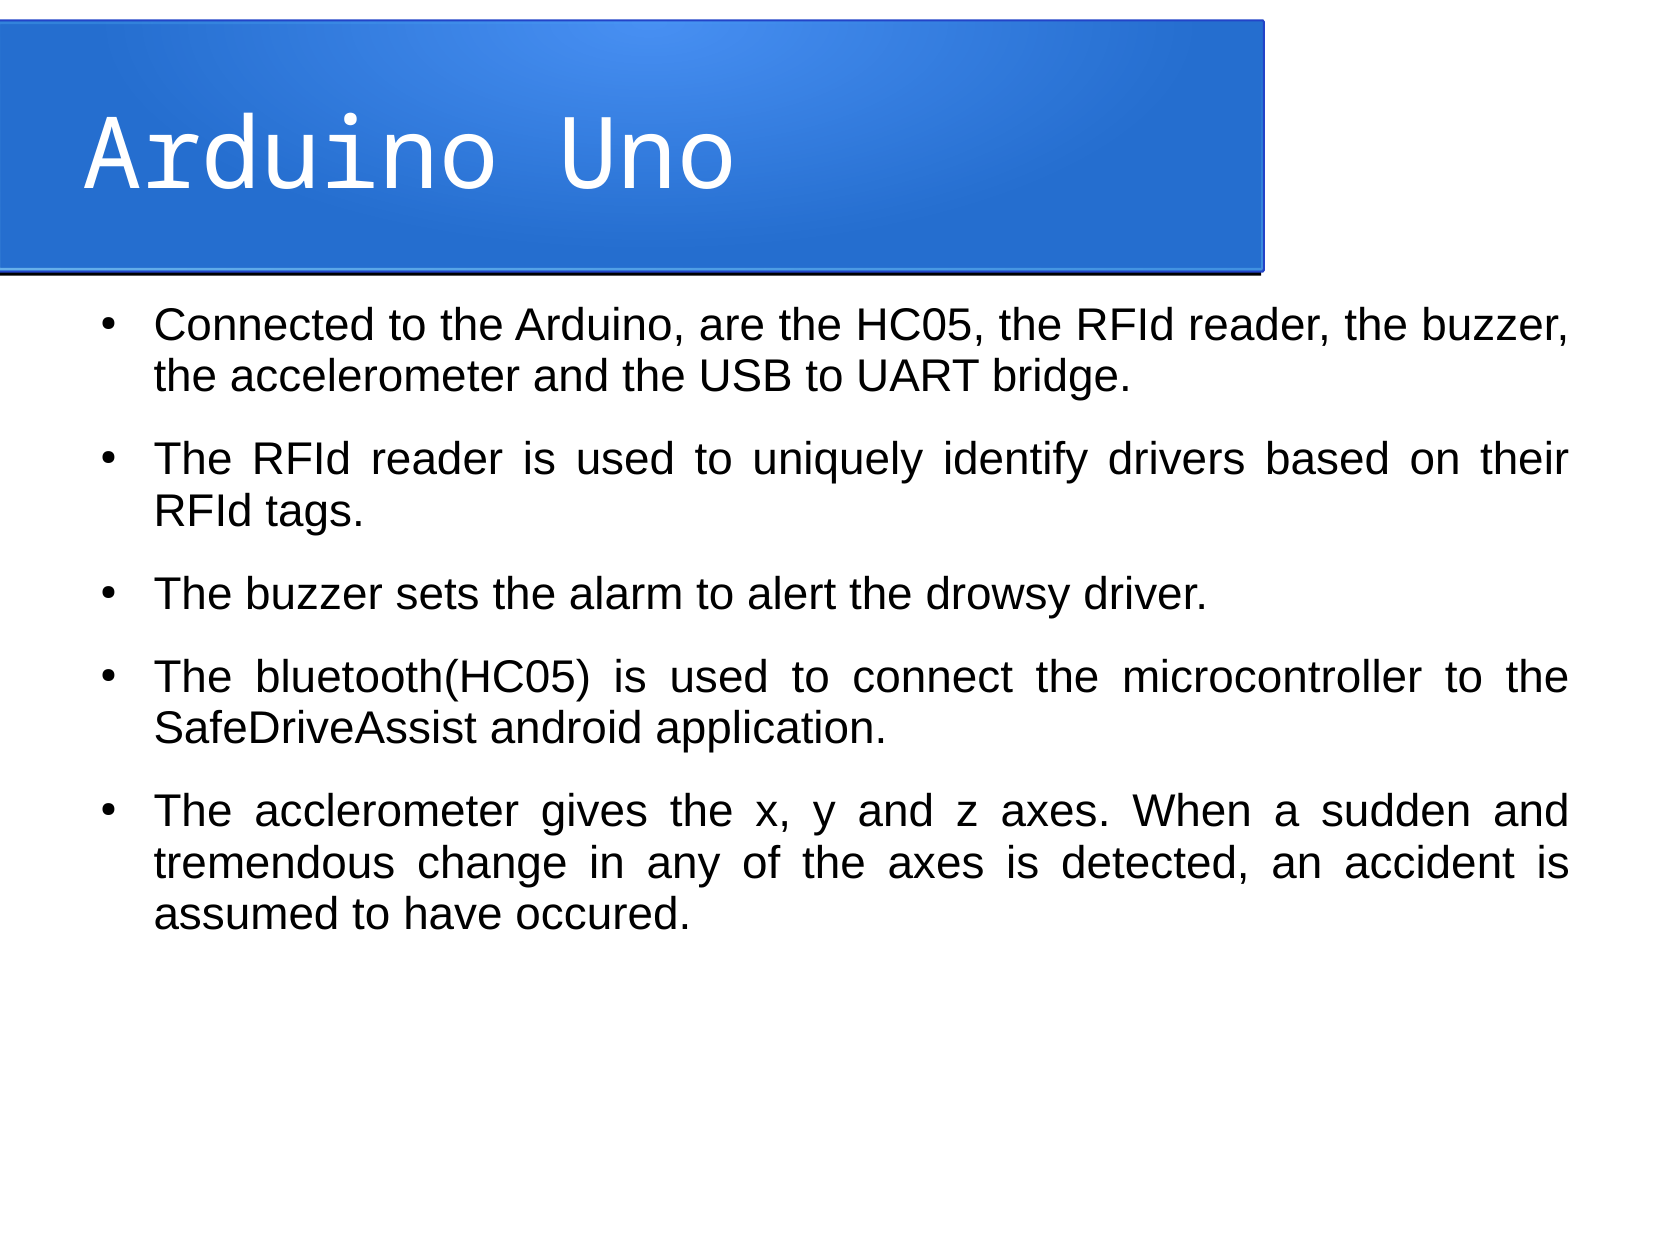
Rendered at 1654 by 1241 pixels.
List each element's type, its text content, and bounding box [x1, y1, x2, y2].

title Arduino Uno [82, 47, 1235, 252]
list Connected to the Arduino, are the HC05, the RFId reader, the buzzer, the accelerometer and the USB to UART bridge. The RFId reader is used to uniquely identify drivers based on their RFId tags. The buzzer sets the alarm to alert the drowsy driver. The bluetooth(HC05) is used to connect the microcontroller to the SafeDriveAssist android application. The acclerometer gives the x, y and z axes. When a sudden and tremendous change in any of the axes is detected, an accident is assumed to have occured. [82, 299, 1571, 1019]
